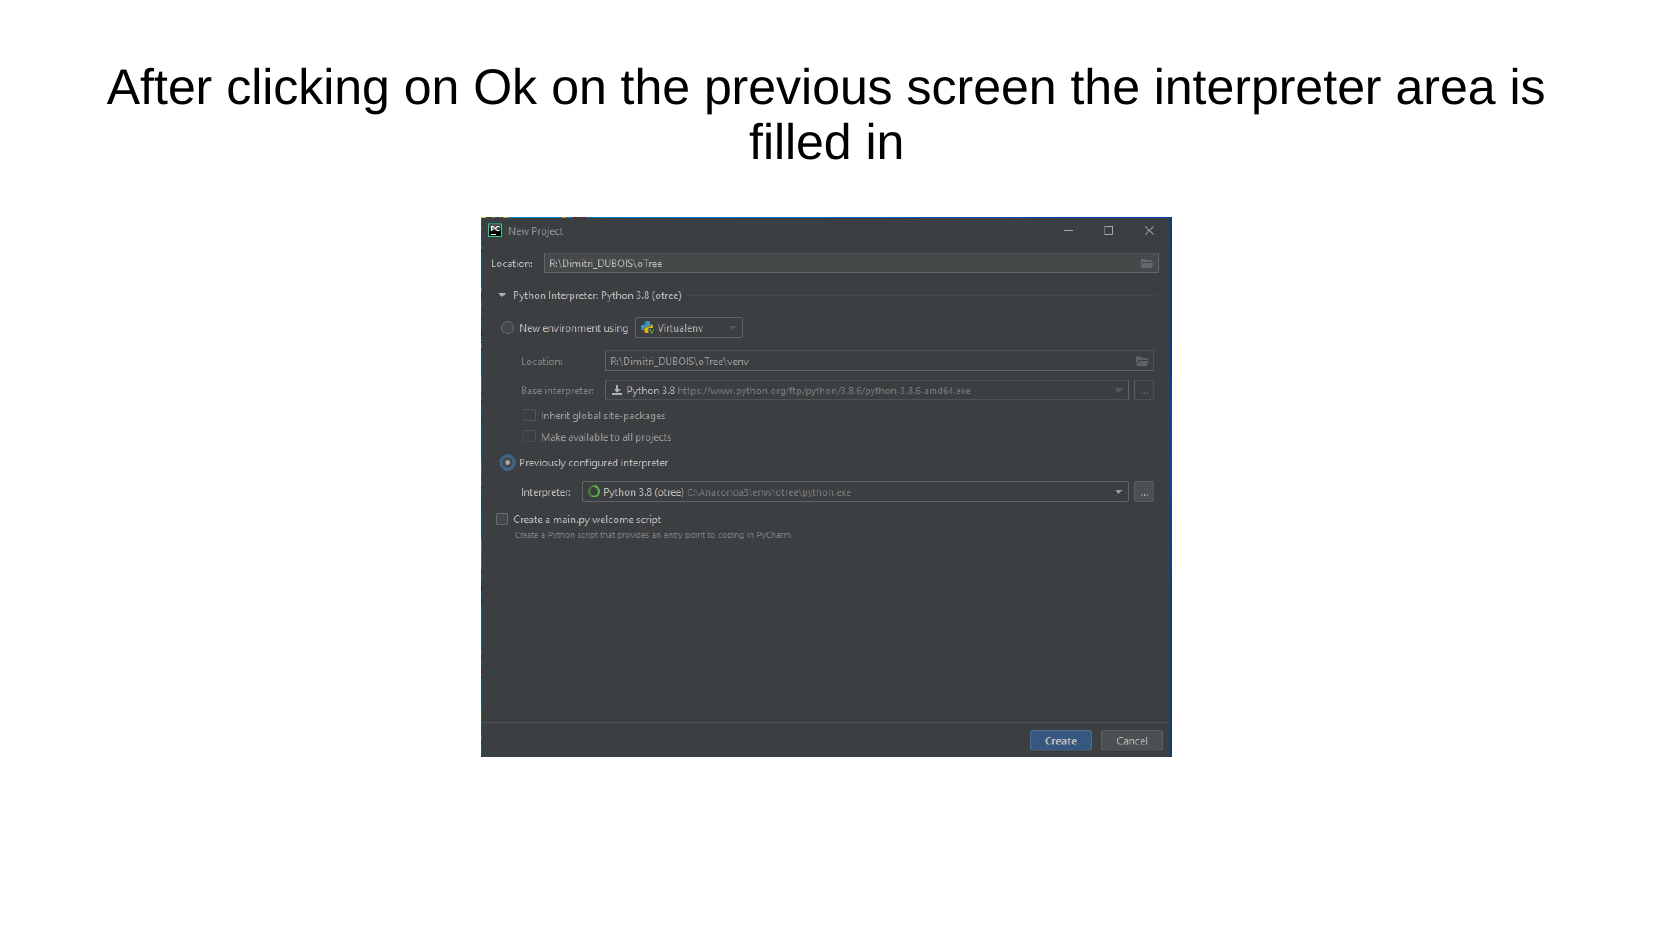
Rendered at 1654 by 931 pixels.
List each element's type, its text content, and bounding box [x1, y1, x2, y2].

picture [481, 217, 1172, 758]
title After clicking on Ok on the previous screen the interpreter area is filled in [82, 37, 1571, 193]
